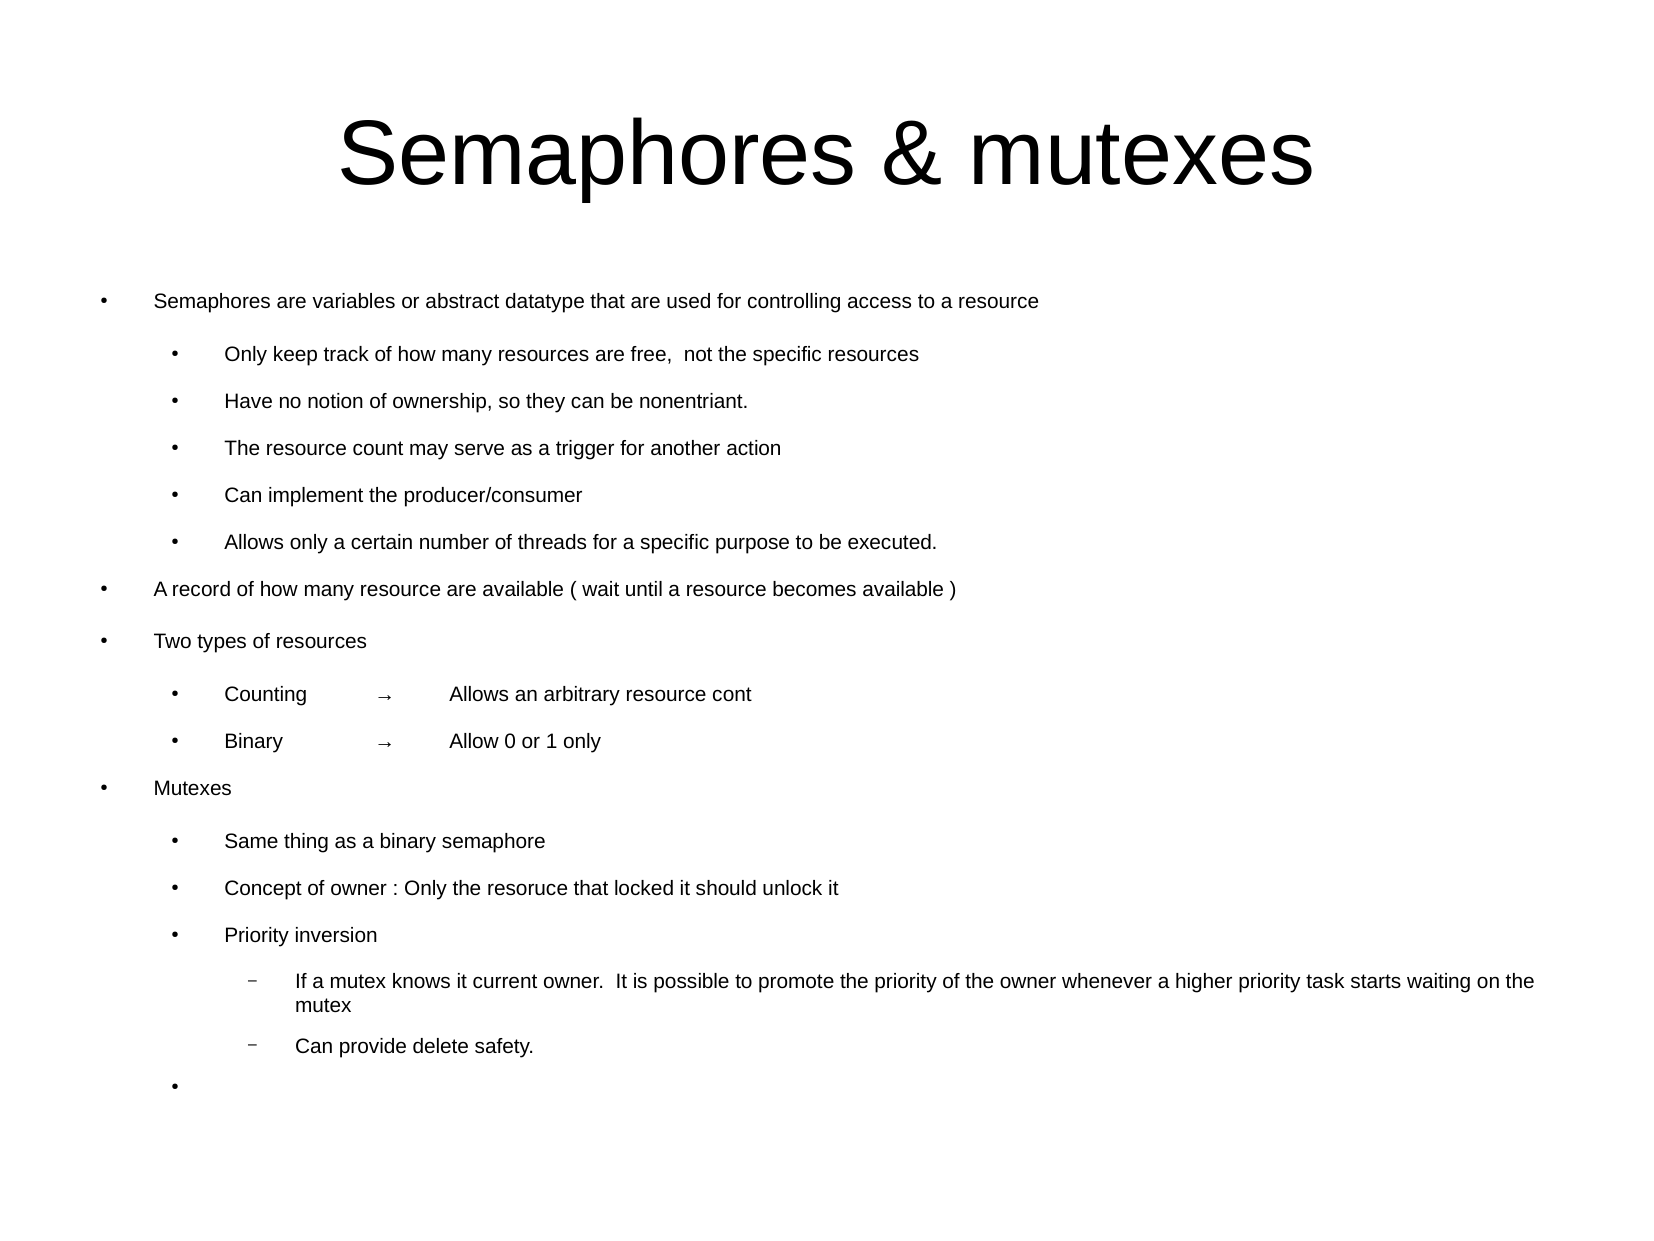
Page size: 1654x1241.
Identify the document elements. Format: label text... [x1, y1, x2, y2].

title Semaphores & mutexes [82, 49, 1571, 257]
list Semaphores are variables or abstract datatype that are used for controlling access to a resource Only keep track of how many resources are free, not the specific resources Have no notion of ownership, so they can be nonentriant. The resource count may serve as a trigger for another action Can implement the producer/consumer Allows only a certain number of threads for a specific purpose to be executed. A record of how many resource are available ( wait until a resource becomes available ) Two types of resources Counting → Allows an arbitrary resource cont Binary → Allow 0 or 1 only Mutexes Same thing as a binary semaphore Concept of owner : Only the resoruce that locked it should unlock it Priority inversion If a mutex knows it current owner. It is possible to promote the priority of the owner whenever a higher priority task starts waiting on the mutex Can provide delete safety. [82, 290, 1571, 1241]
